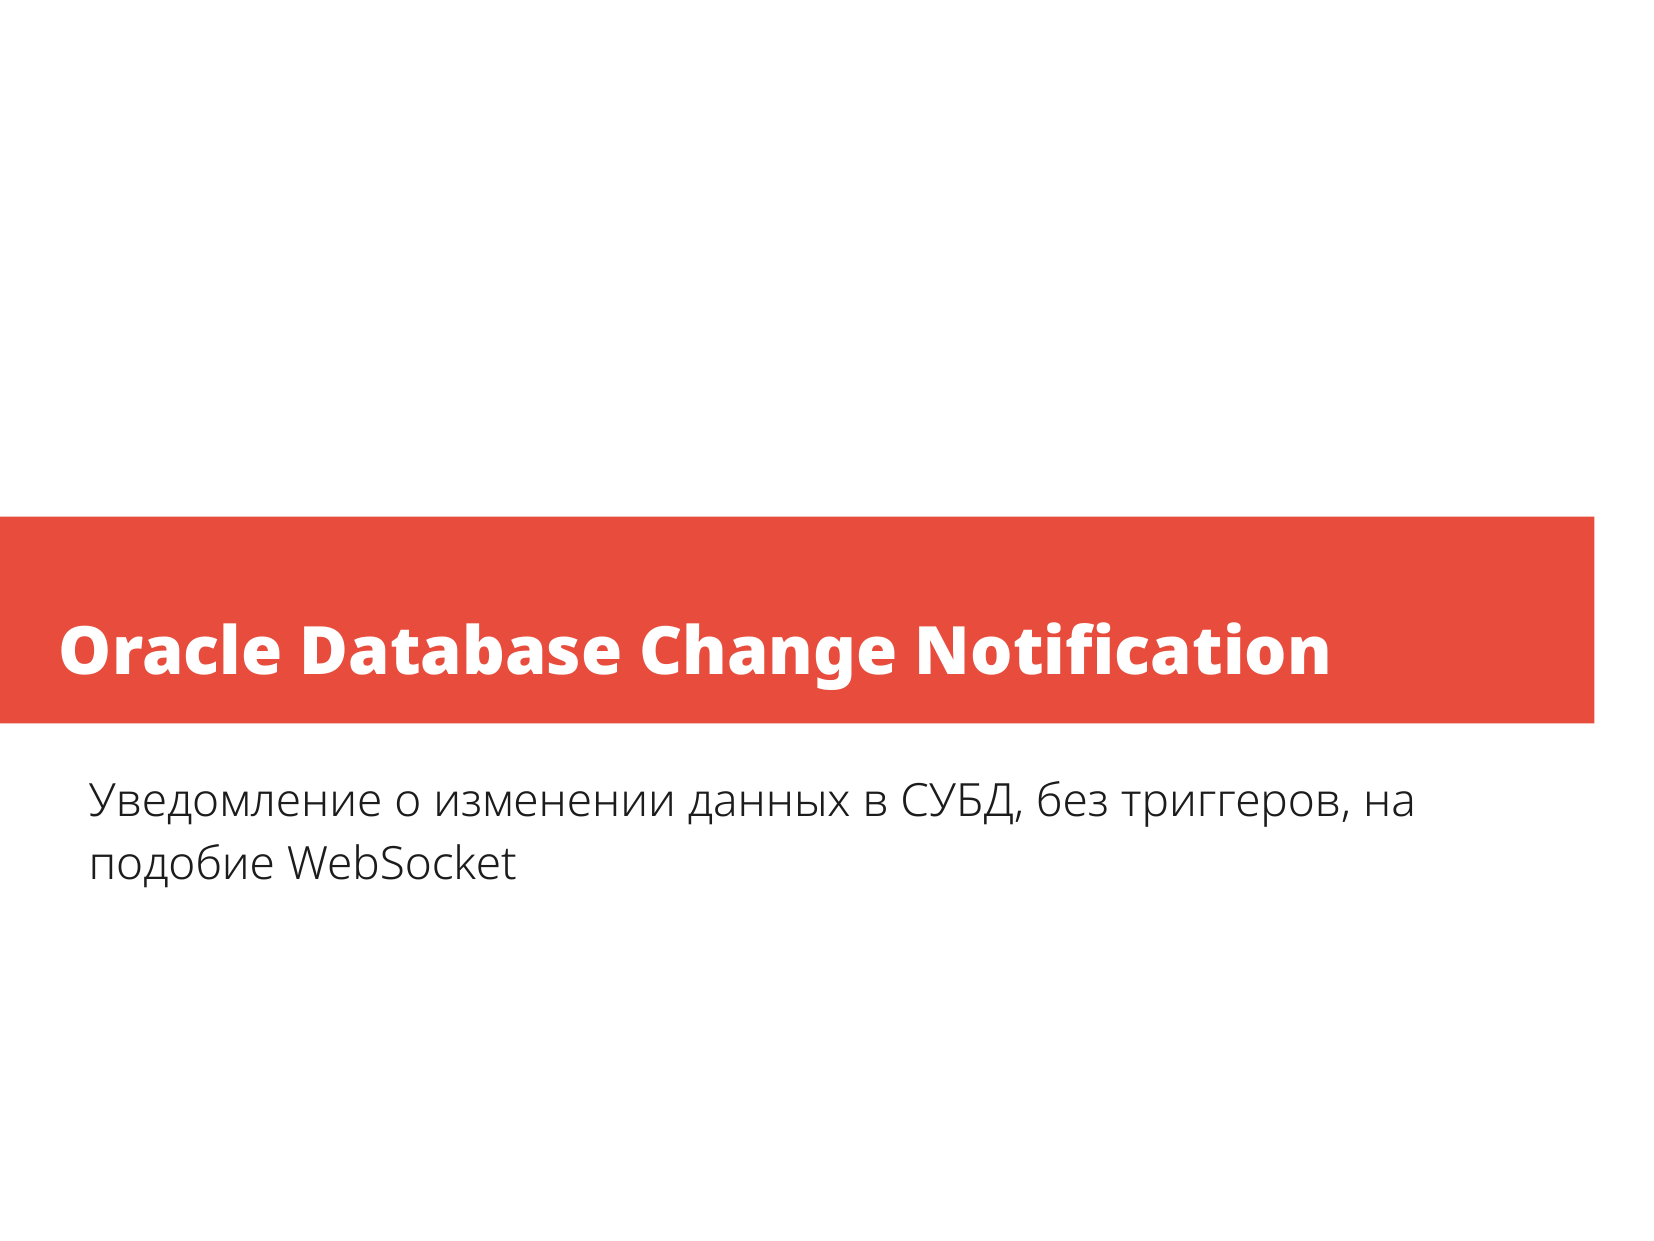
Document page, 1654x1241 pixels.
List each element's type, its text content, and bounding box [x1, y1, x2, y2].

subtitle Уведомление о изменении данных в СУБД, без триггеров, на подобие WebSocket [88, 767, 1595, 1182]
title Oracle Database Change Notification [59, 546, 1595, 694]
